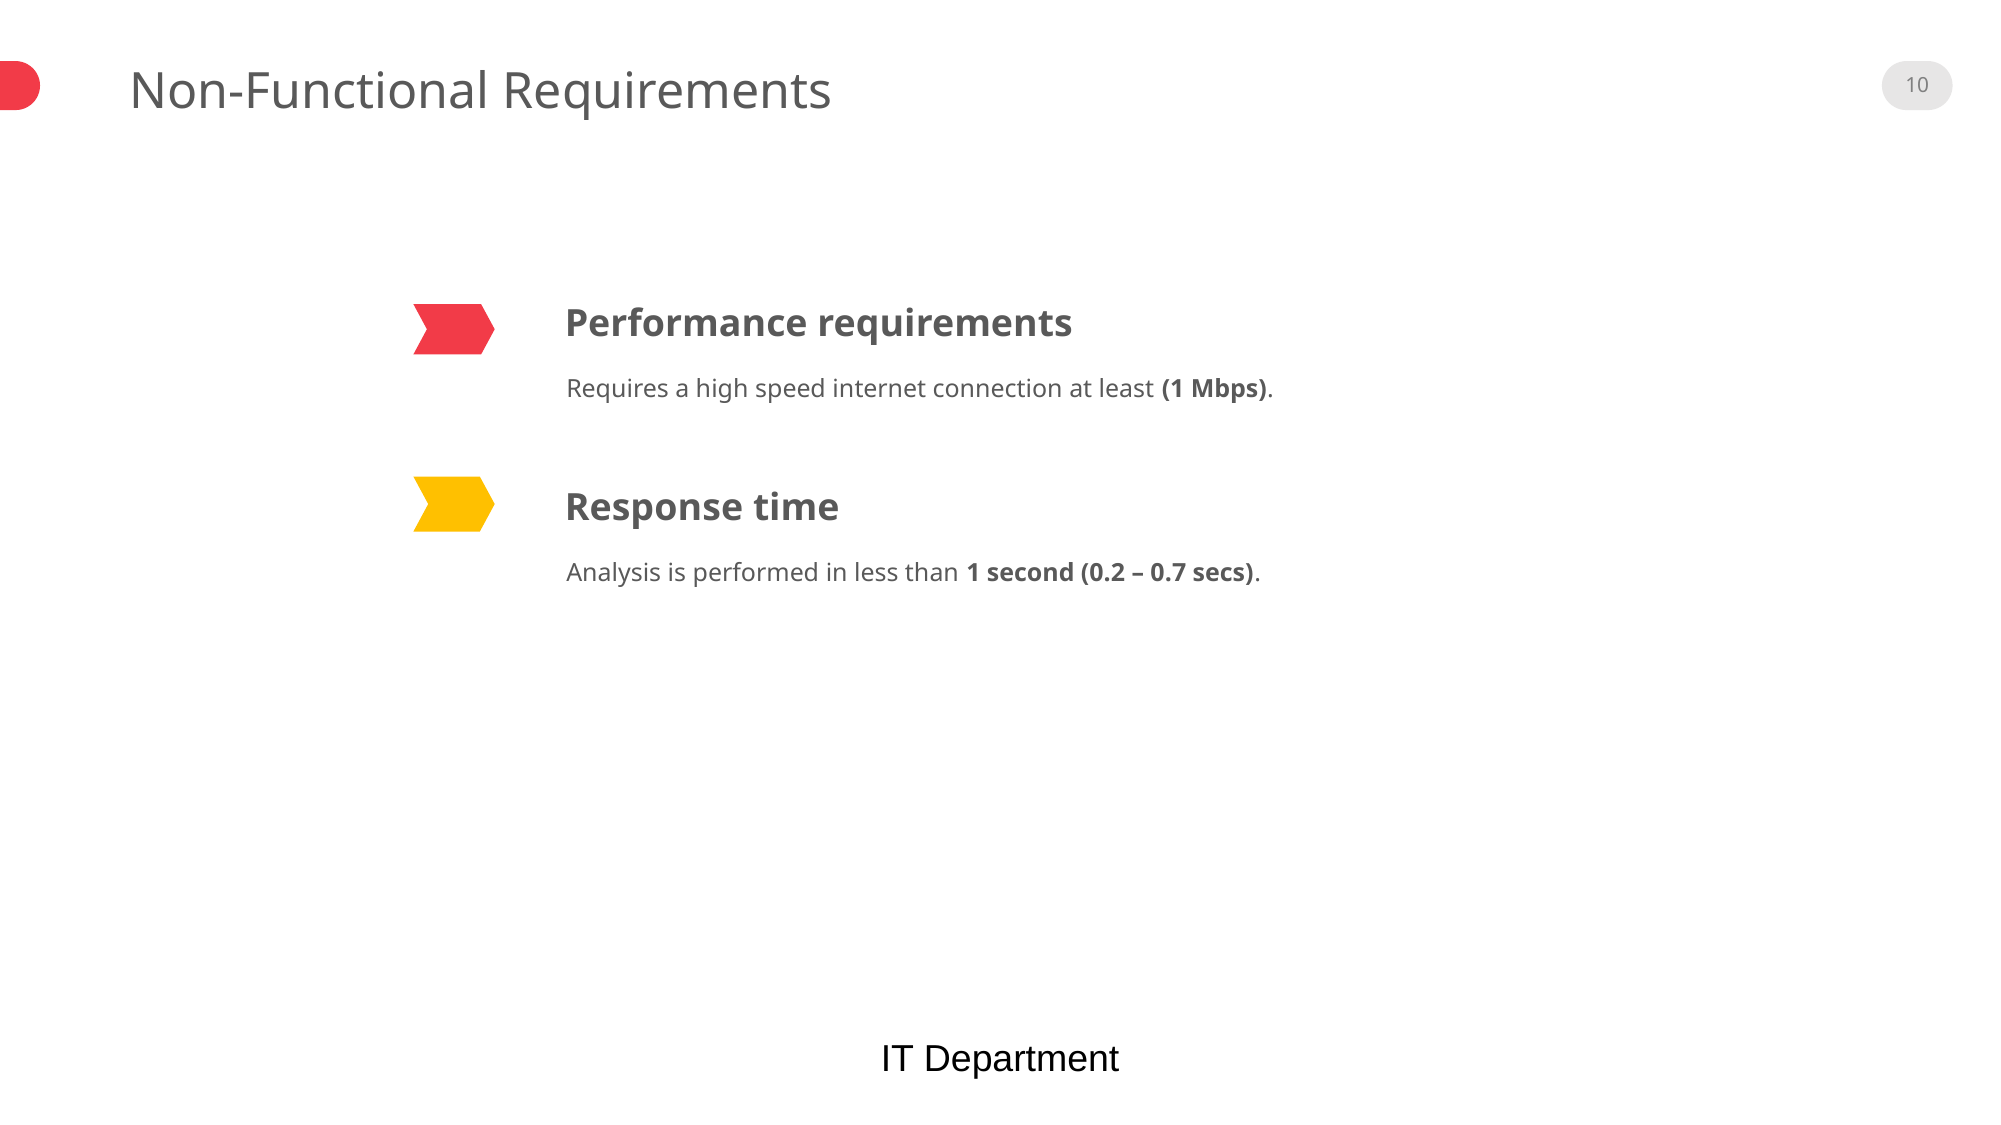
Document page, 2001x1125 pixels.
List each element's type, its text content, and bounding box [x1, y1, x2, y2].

list Non-Functional Requirements [54, 65, 1844, 139]
text_box Performance requirements [558, 292, 1312, 352]
text_box [413, 304, 495, 355]
text_box Response time [559, 475, 891, 536]
text_box Analysis is performed in less than 1 second (0.2 – 0.7 secs). [560, 517, 1725, 594]
slide_number <number> [1881, 53, 1953, 118]
text_box [413, 476, 495, 532]
text_box Requires a high speed internet connection at least (1 Mbps). [560, 334, 1725, 411]
text_box IT Department [865, 1029, 1135, 1087]
